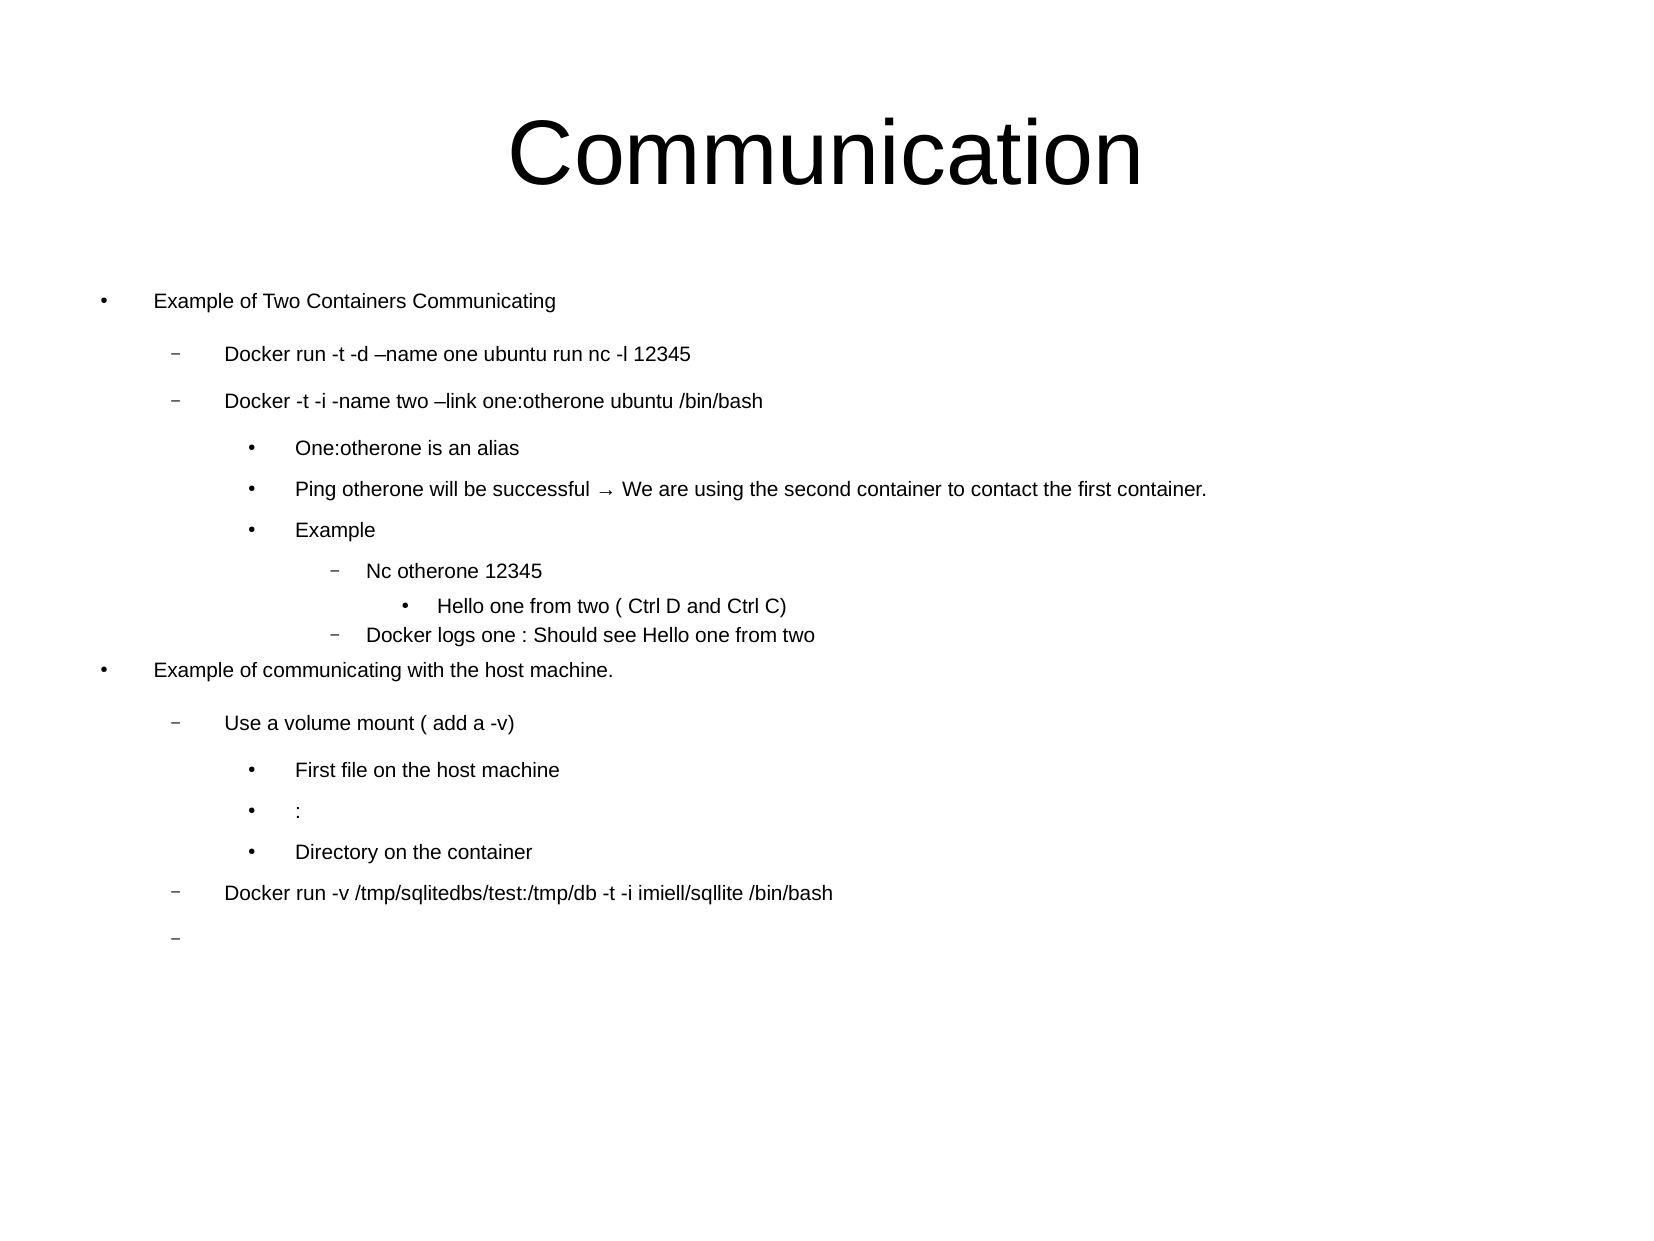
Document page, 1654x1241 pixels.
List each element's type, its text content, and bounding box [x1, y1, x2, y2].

title Communication [82, 49, 1571, 257]
list Example of Two Containers Communicating Docker run -t -d –name one ubuntu run nc -l 12345 Docker -t -i -name two –link one:otherone ubuntu /bin/bash One:otherone is an alias Ping otherone will be successful → We are using the second container to contact the first container. Example Nc otherone 12345 Hello one from two ( Ctrl D and Ctrl C) Docker logs one : Should see Hello one from two Example of communicating with the host machine. Use a volume mount ( add a -v) First file on the host machine : Directory on the container Docker run -v /tmp/sqlitedbs/test:/tmp/db -t -i imiell/sqllite /bin/bash [82, 290, 1571, 1231]
